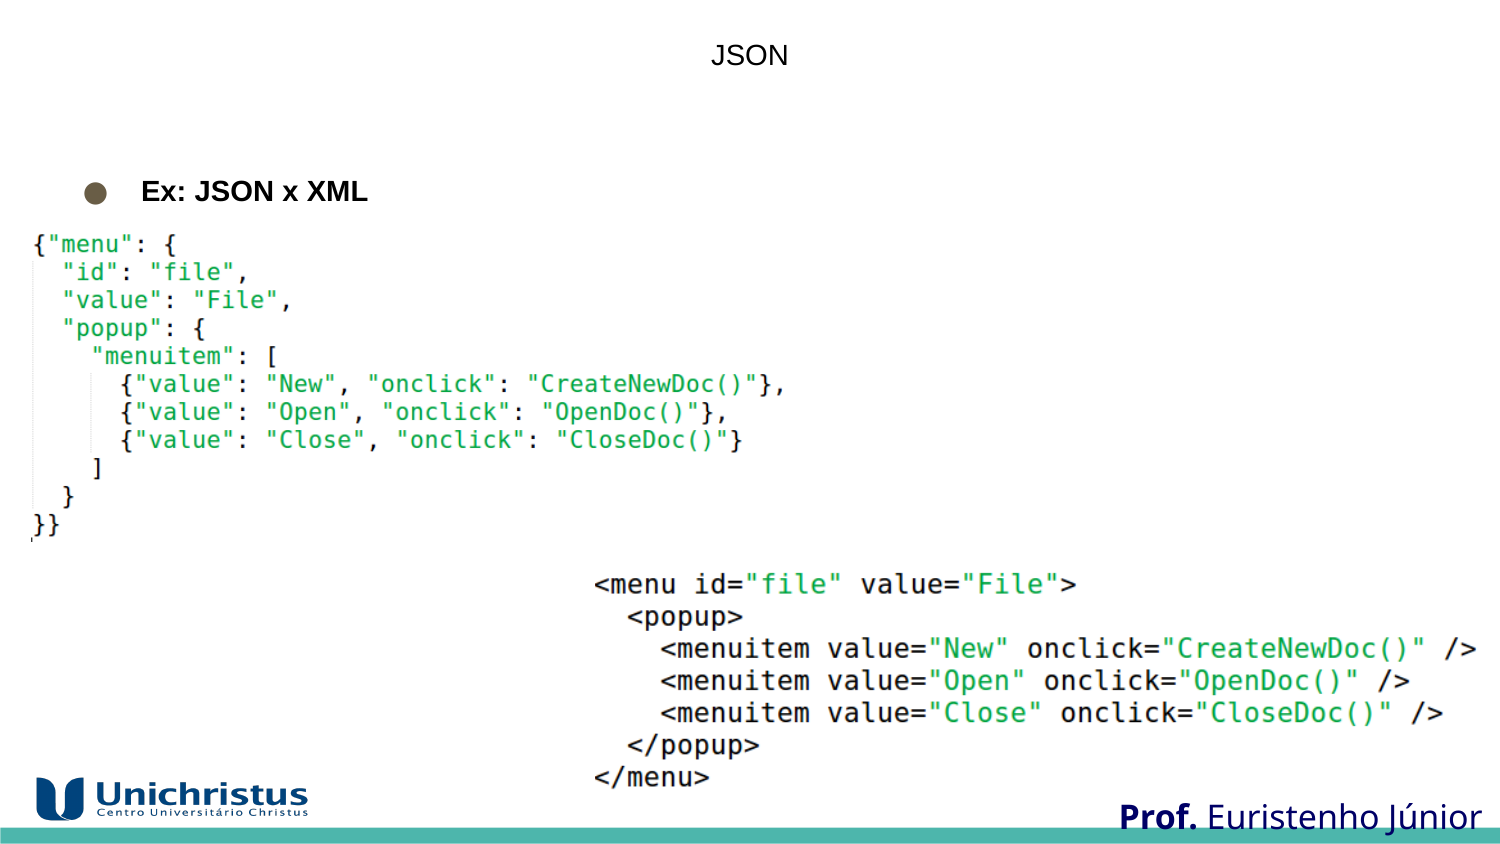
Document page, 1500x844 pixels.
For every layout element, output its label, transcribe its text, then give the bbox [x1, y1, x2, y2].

list Ex: JSON x XML [51, 152, 1441, 750]
picture [29, 231, 812, 542]
picture [595, 568, 1490, 793]
picture [32, 775, 312, 822]
title JSON [51, 20, 1449, 137]
